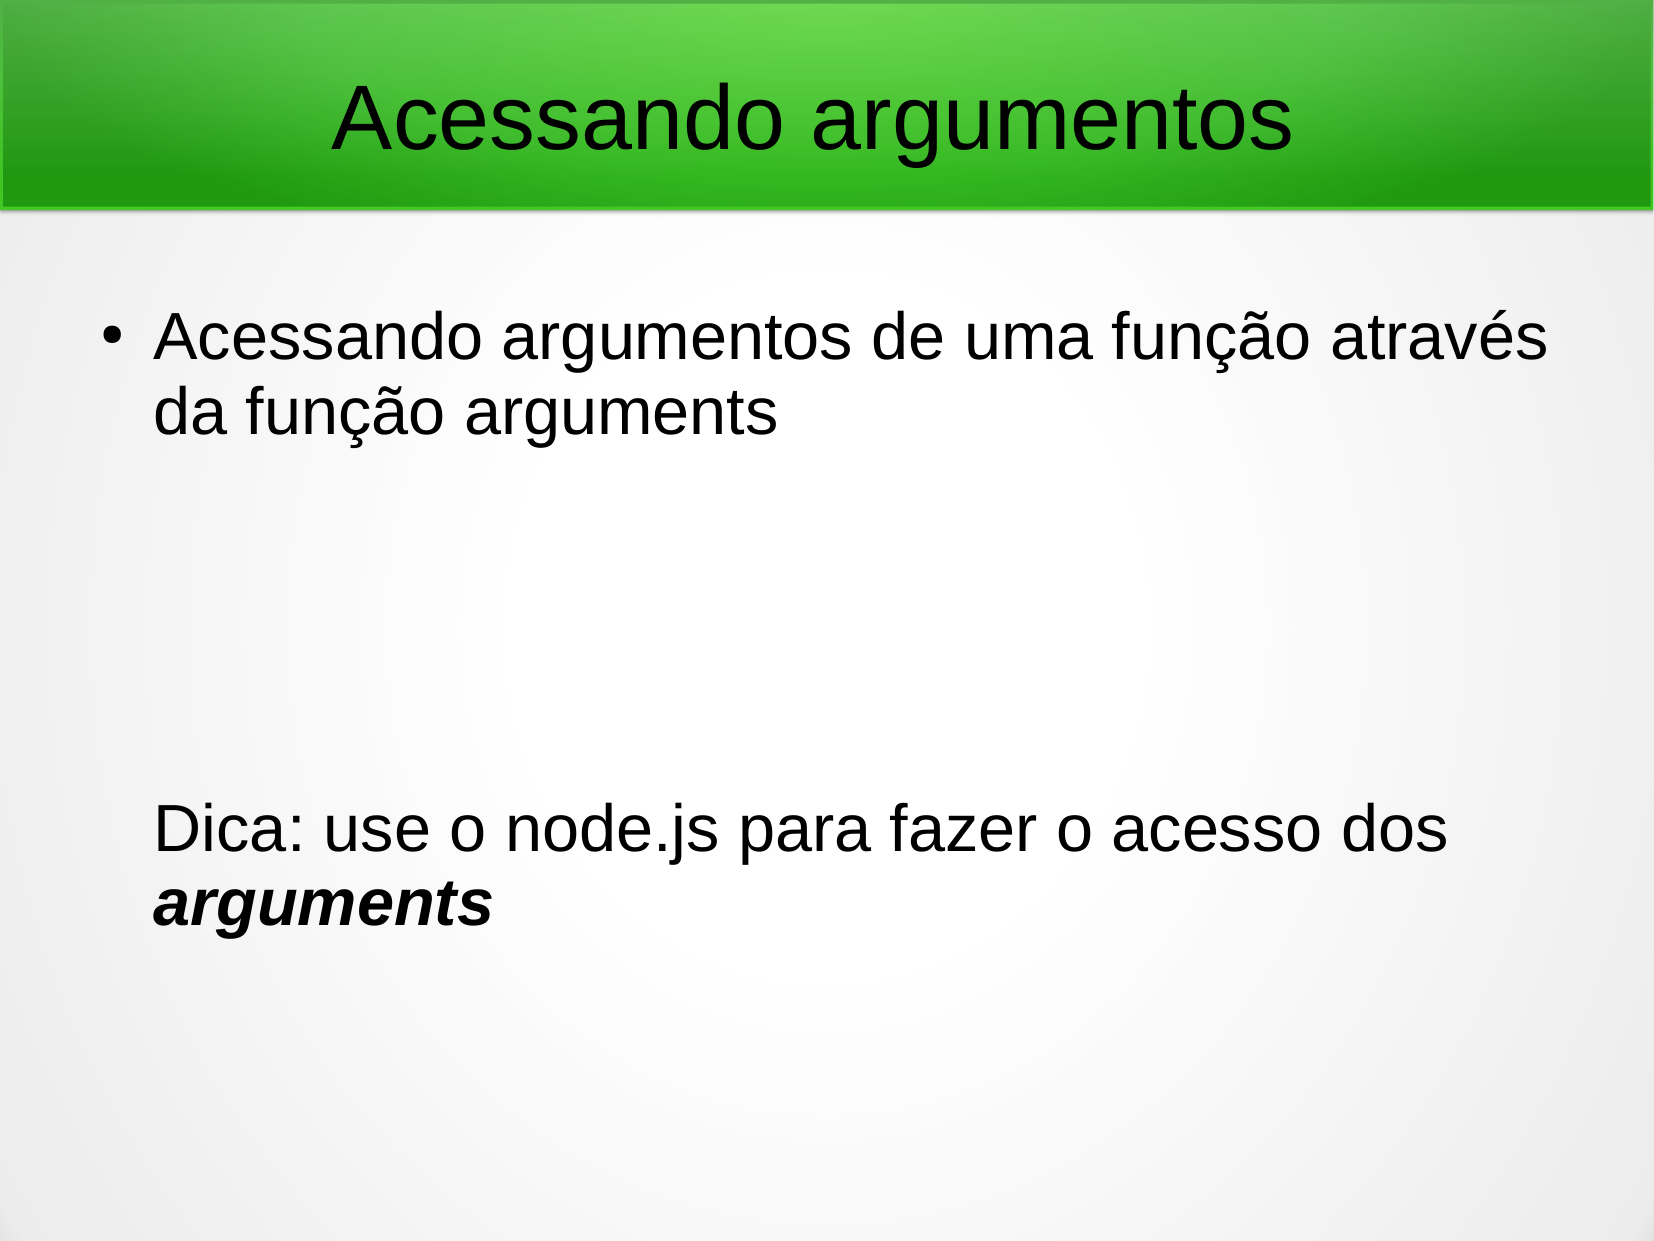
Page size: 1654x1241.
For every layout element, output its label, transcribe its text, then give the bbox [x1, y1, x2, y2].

list Acessando argumentos de uma função através da função arguments Dica: use o node.js para fazer o acesso dos arguments [82, 299, 1571, 1019]
title Acessando argumentos [82, 47, 1571, 189]
